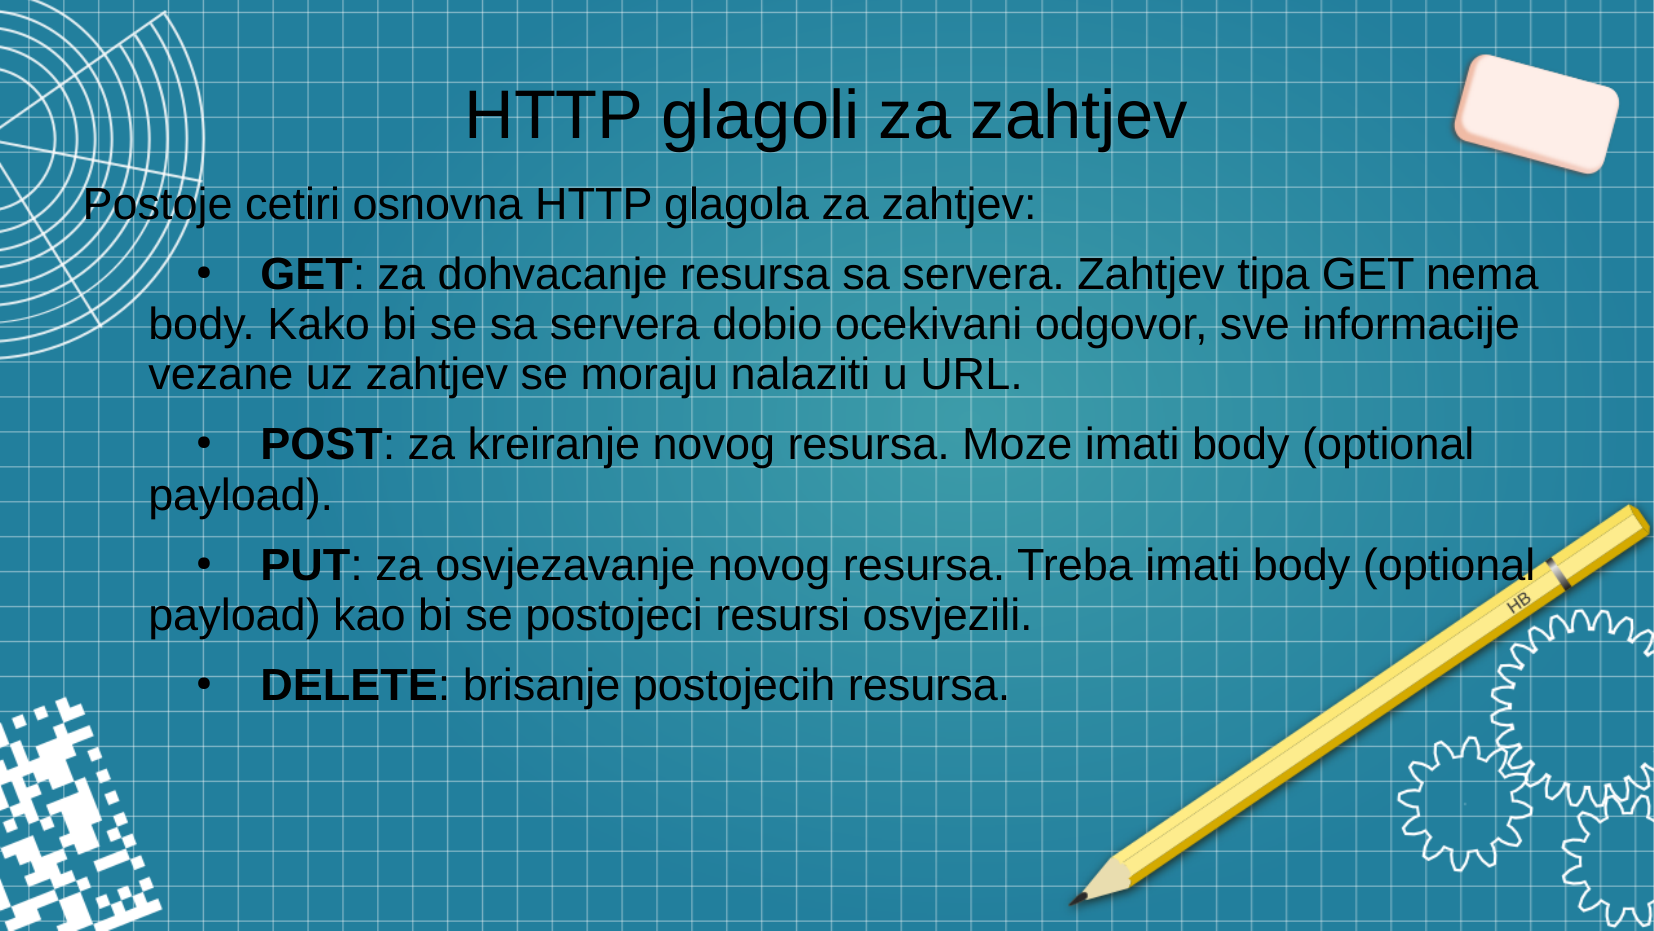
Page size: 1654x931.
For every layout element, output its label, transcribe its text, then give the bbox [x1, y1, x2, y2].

title HTTP glagoli za zahtjev [82, 37, 1571, 178]
picture [0, 0, 1654, 931]
list Postoje cetiri osnovna HTTP glagola za zahtjev: GET: za dohvacanje resursa sa servera. Zahtjev tipa GET nema body. Kako bi se sa servera dobio ocekivani odgovor, sve informacije vezane uz zahtjev se moraju nalaziti u URL. POST: za kreiranje novog resursa. Moze imati body (optional payload). PUT: za osvjezavanje novog resursa. Treba imati body (optional payload) kao bi se postojeci resursi osvjezili. DELETE: brisanje postojecih resursa. [82, 178, 1571, 718]
